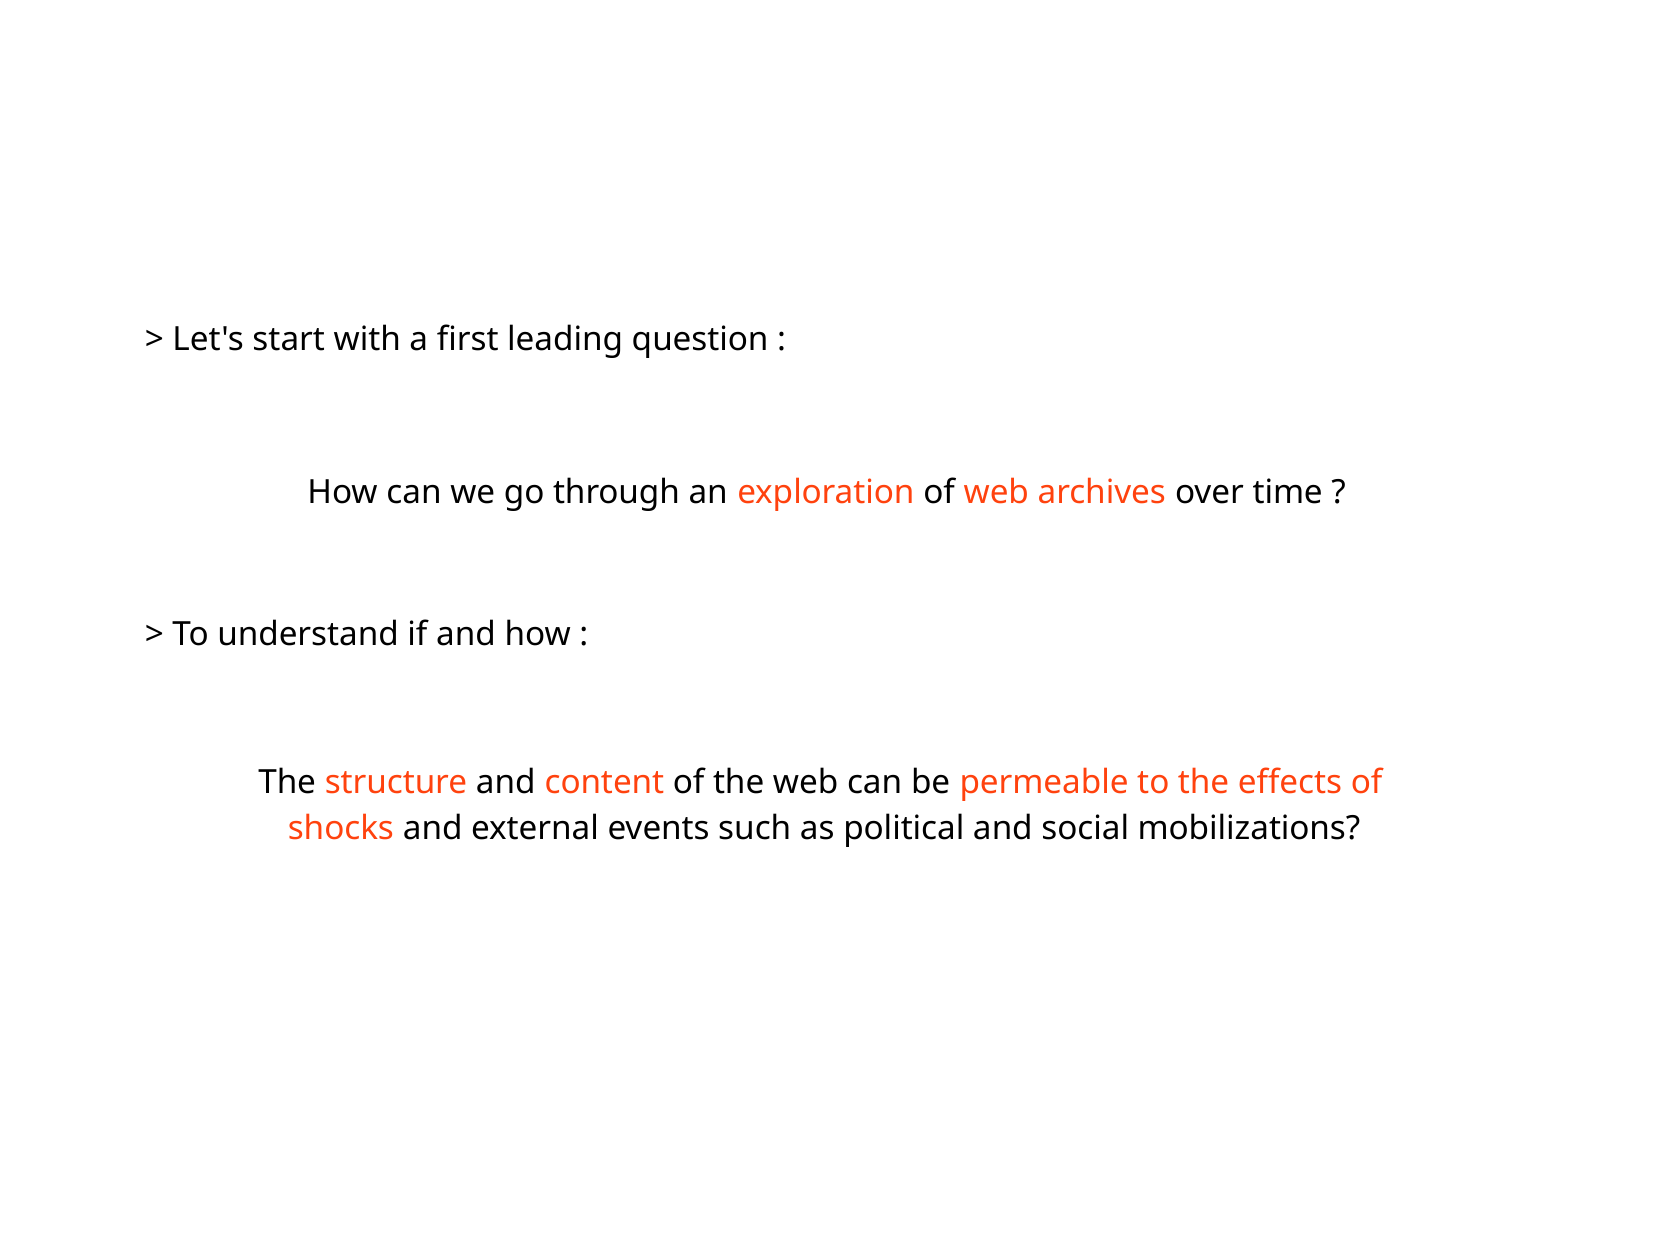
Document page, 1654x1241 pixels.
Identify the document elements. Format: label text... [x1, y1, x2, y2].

text_box How can we go through an exploration of web archives over time ? [102, 460, 1551, 555]
text_box > To understand if and how : [130, 602, 588, 657]
text_box > Let's start with a first leading question : [130, 307, 778, 362]
text_box The structure and content of the web can be permeable to the effects of shocks and external events such as political and social mobilizations? [78, 751, 1572, 845]
